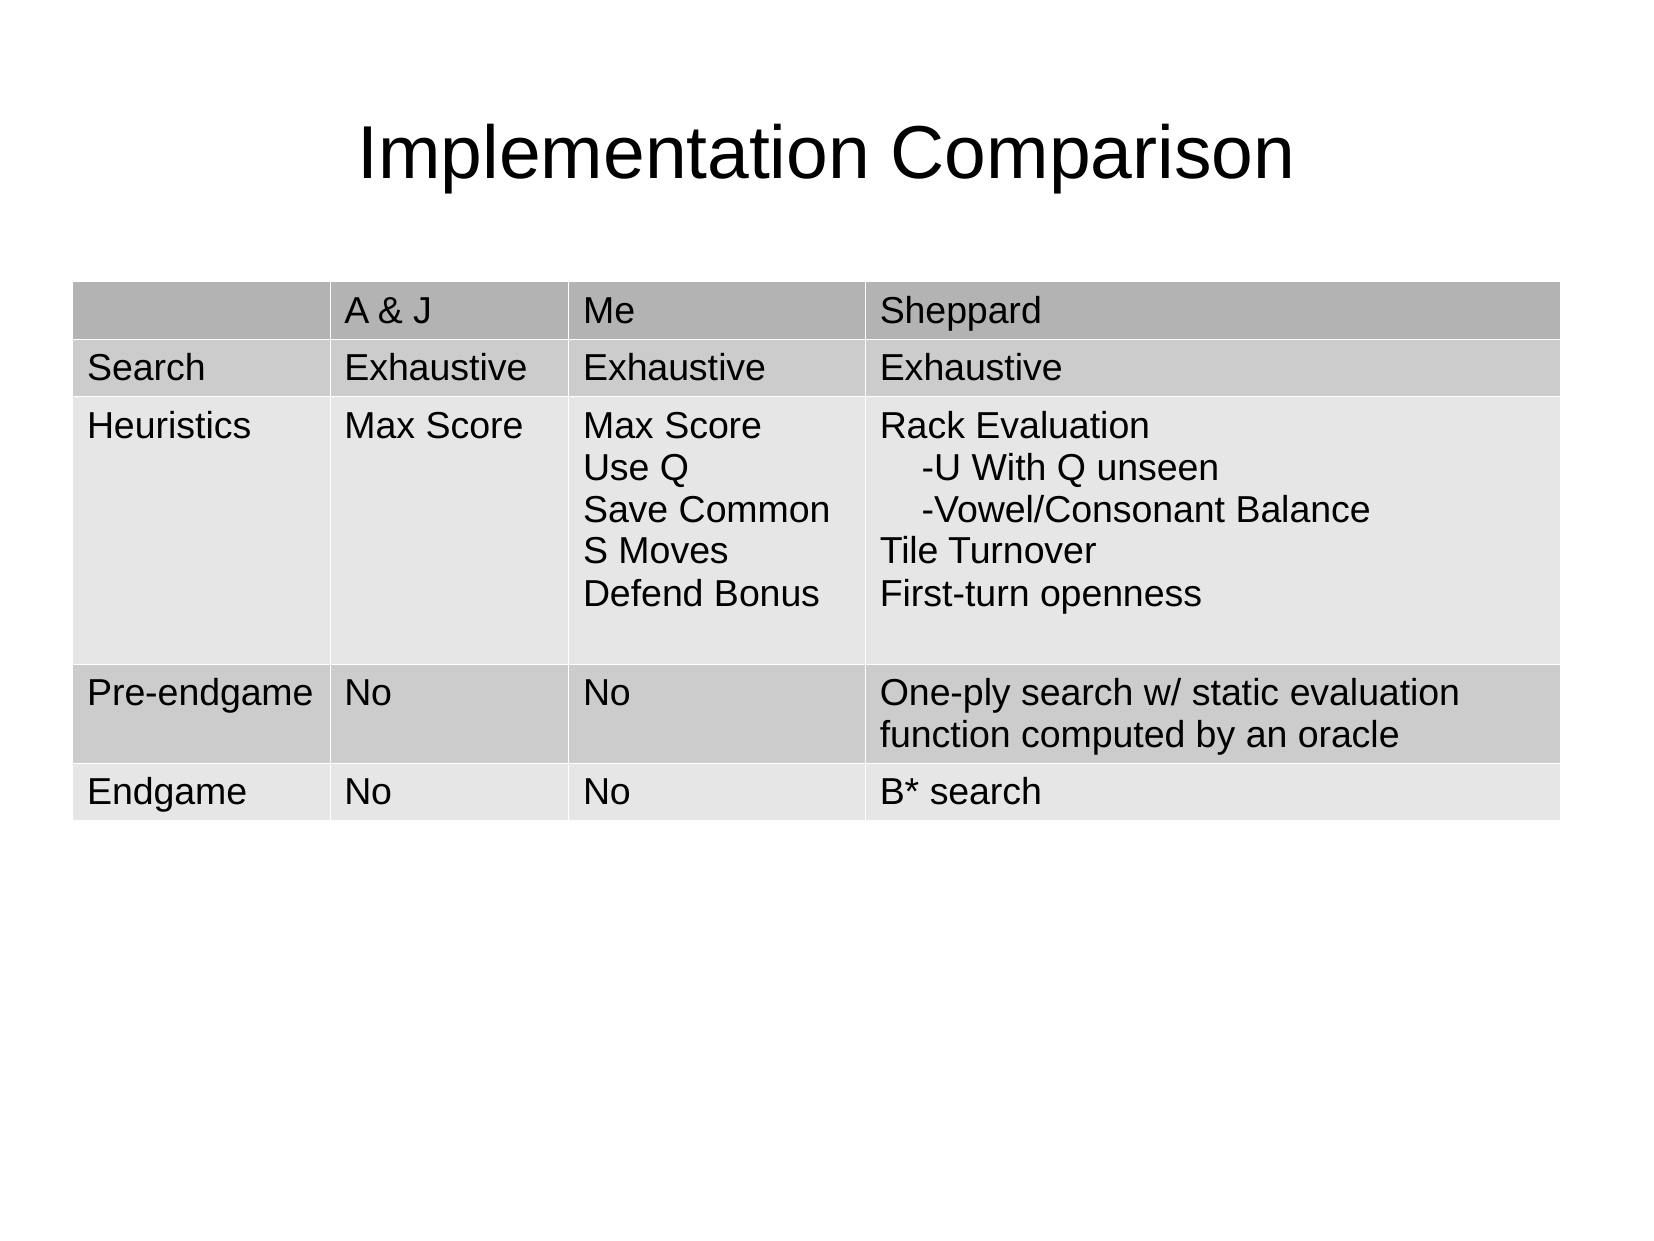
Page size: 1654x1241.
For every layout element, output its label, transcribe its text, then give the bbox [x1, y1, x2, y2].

table_cell Exhaustive [866, 340, 1560, 396]
table_cell No [331, 764, 568, 820]
table_cell Endgame [73, 764, 330, 820]
table_cell No [569, 665, 865, 763]
table_cell Pre-endgame [73, 665, 330, 763]
table_cell Exhaustive [569, 340, 865, 396]
title Implementation Comparison [82, 109, 1571, 196]
table_cell B* search [866, 764, 1560, 820]
table_cell Max Score [331, 397, 568, 664]
table_cell Heuristics [73, 397, 330, 664]
table_cell No [331, 665, 568, 763]
table_cell Max Score Use Q Save Common S Moves Defend Bonus [569, 397, 865, 664]
table_cell One-ply search w/ static evaluation function computed by an oracle [866, 665, 1560, 763]
table_cell Search [73, 340, 330, 396]
table_header A & J [331, 282, 568, 339]
table_header Sheppard [866, 282, 1560, 339]
table_cell Rack Evaluation -U With Q unseen -Vowel/Consonant Balance Tile Turnover First-turn openness [866, 397, 1560, 664]
table_header [73, 282, 330, 339]
table_cell No [569, 764, 865, 820]
table_cell Exhaustive [331, 340, 568, 396]
table_header Me [569, 282, 865, 339]
